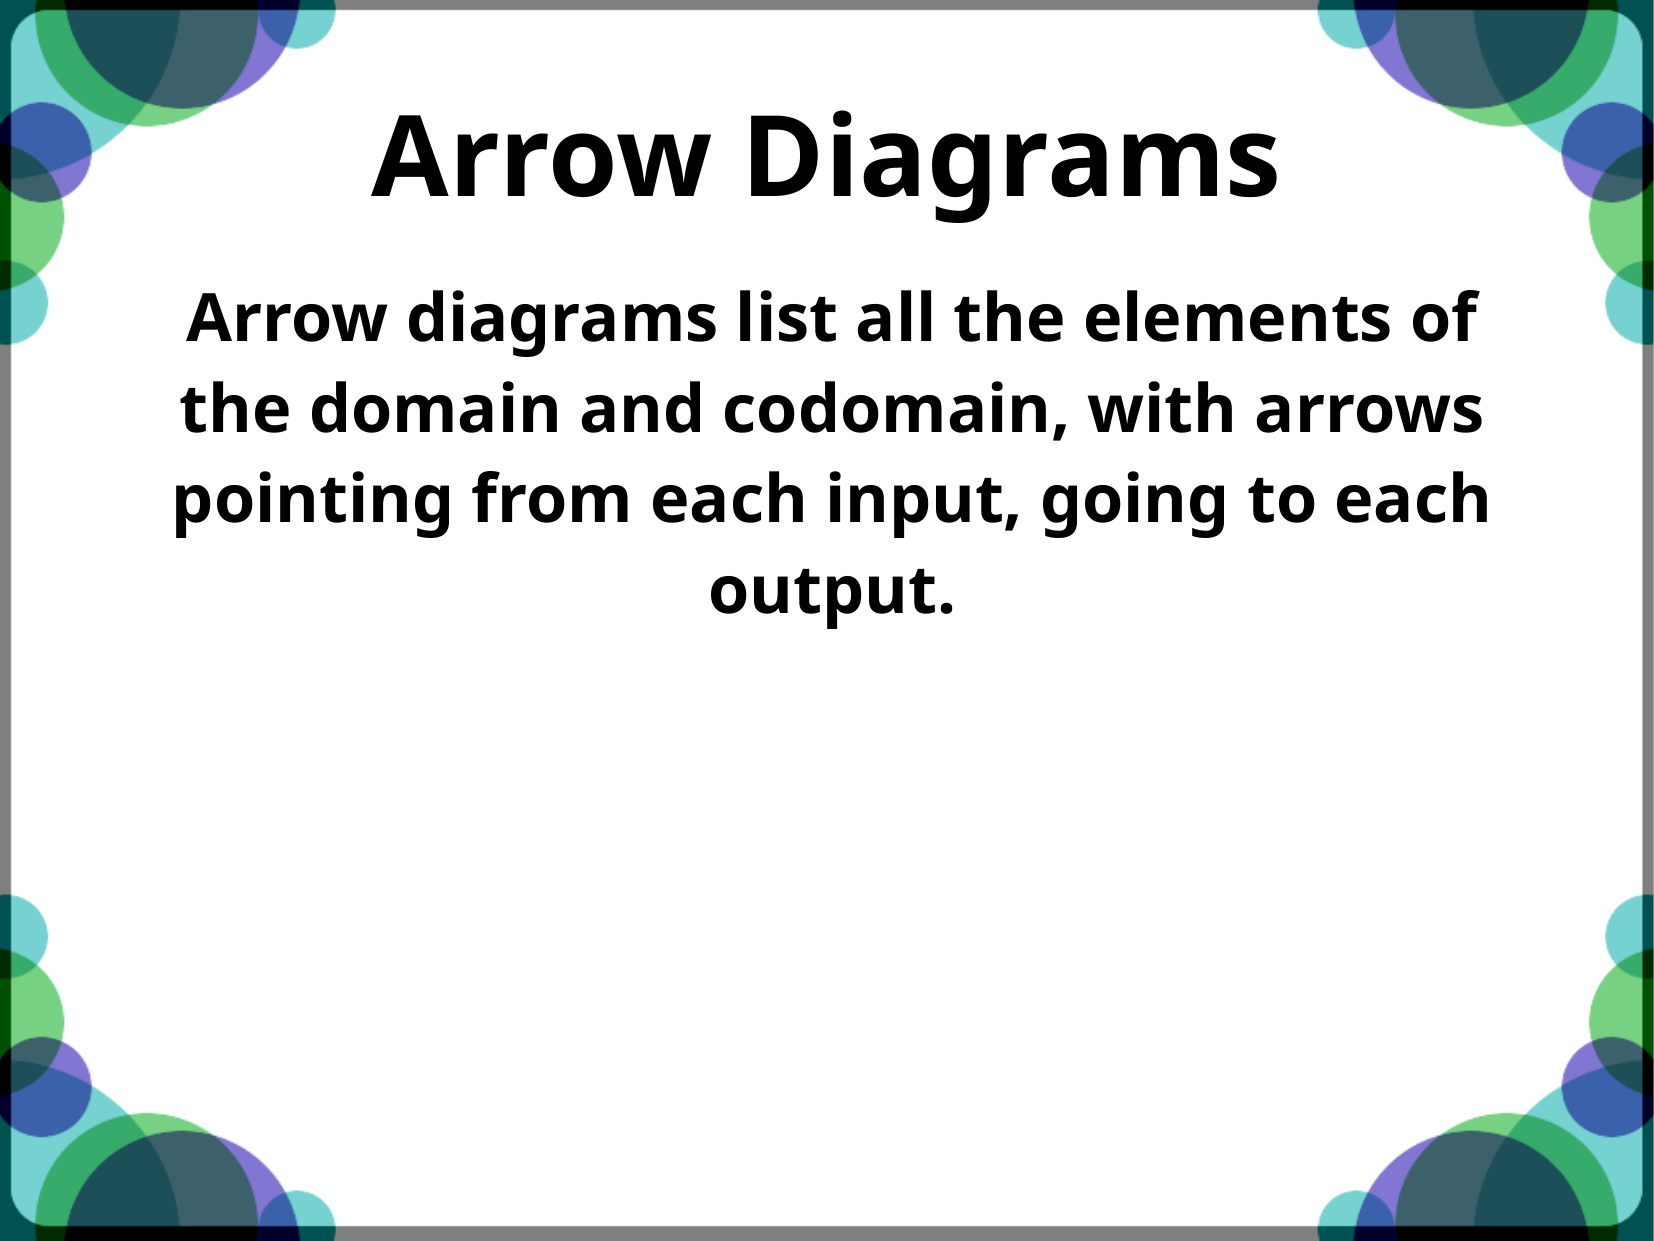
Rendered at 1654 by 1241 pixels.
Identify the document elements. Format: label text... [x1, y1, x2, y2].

title Arrow Diagrams [82, 49, 1571, 257]
picture [0, 0, 1654, 1241]
text_box Arrow diagrams list all the elements of the domain and codomain, with arrows pointing from each input, going to each output. [135, 270, 1531, 943]
